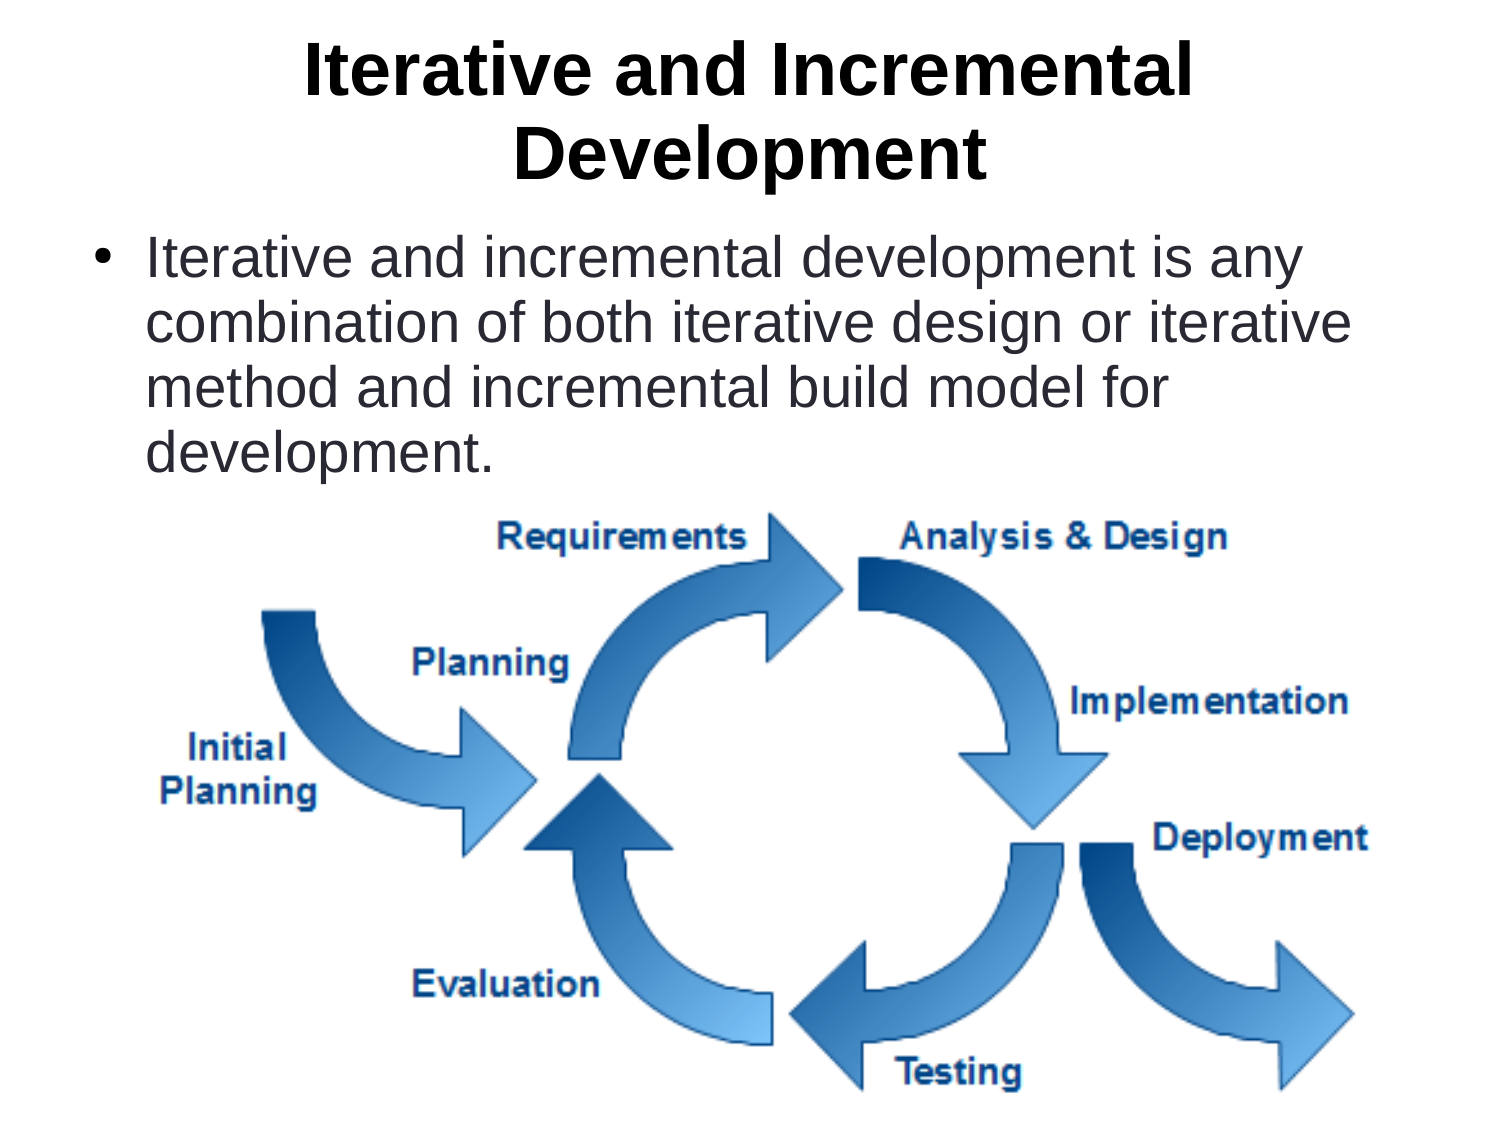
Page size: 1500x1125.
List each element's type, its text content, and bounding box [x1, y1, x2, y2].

list Iterative and incremental development is any combination of both iterative design or iterative method and incremental build model for development. [75, 224, 1425, 544]
title Iterative and Incremental Development [75, 25, 1425, 196]
picture [144, 544, 1389, 1111]
